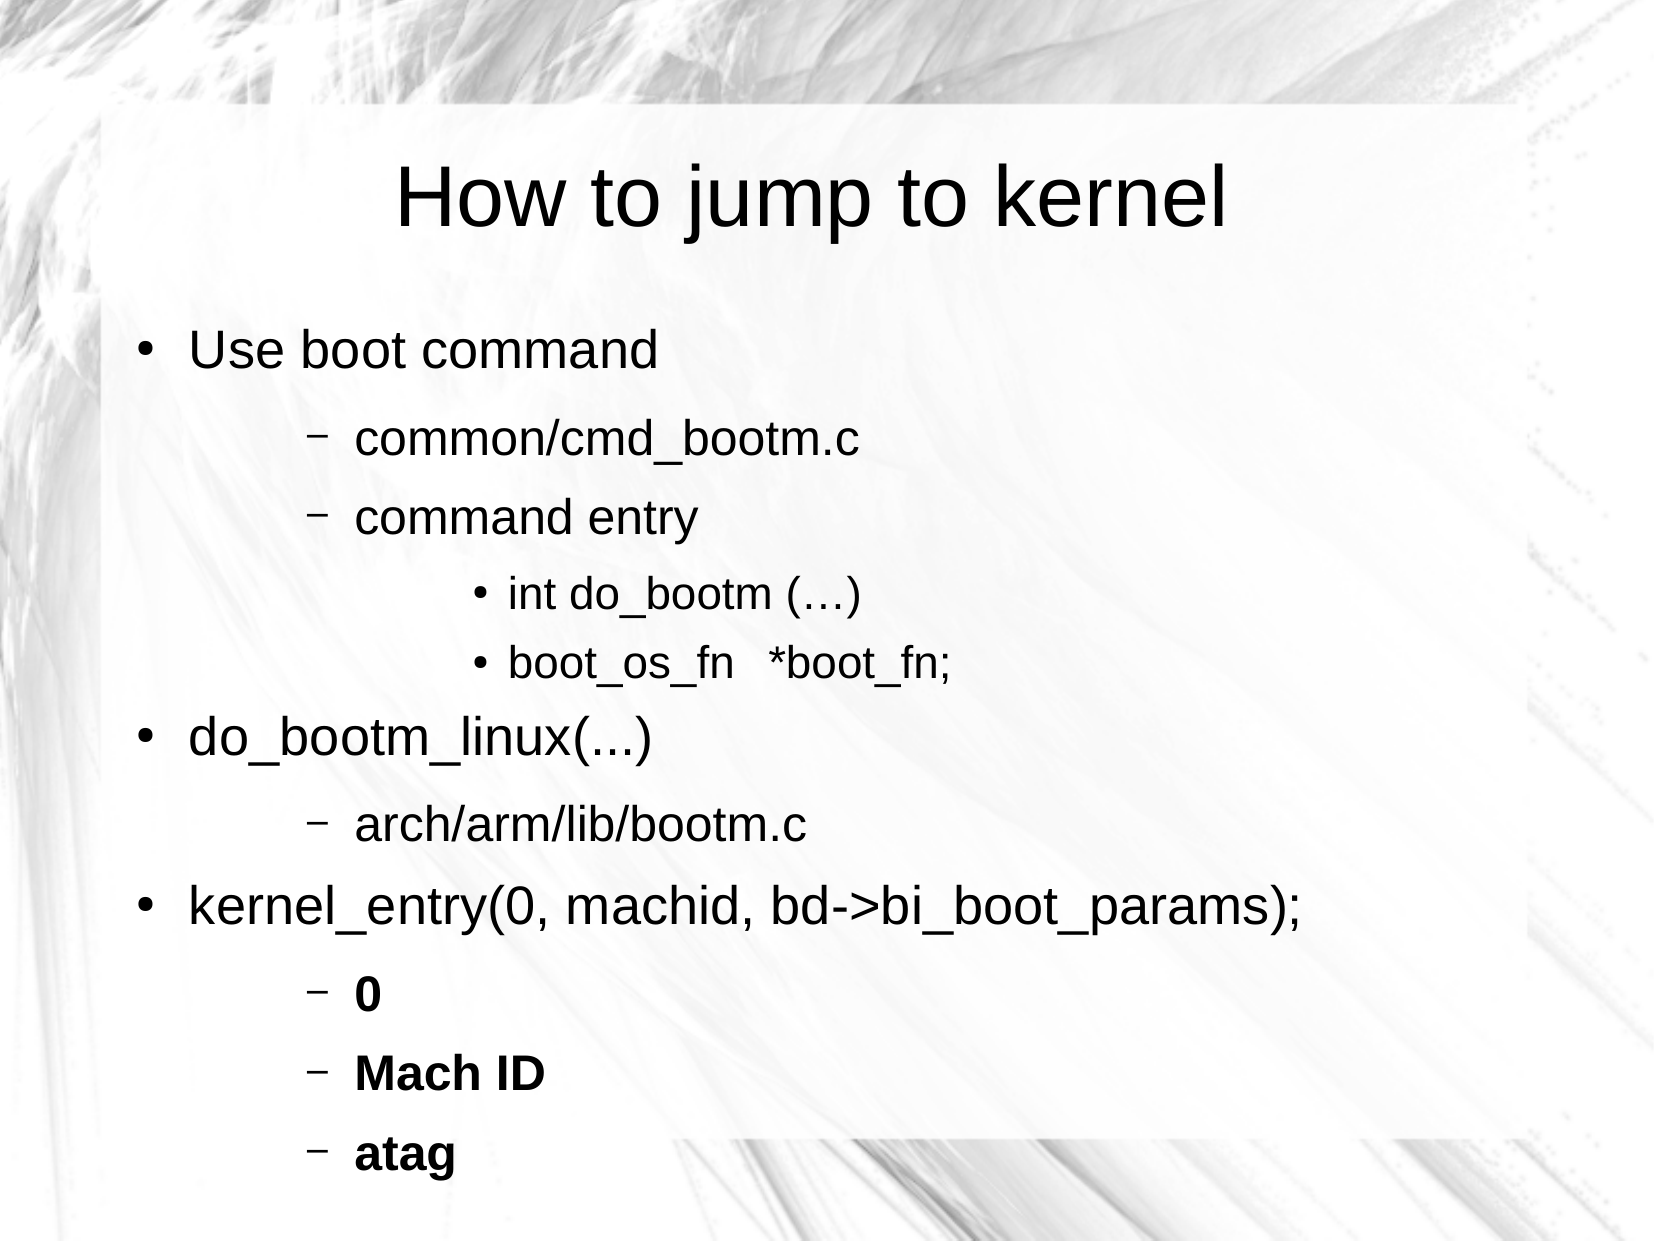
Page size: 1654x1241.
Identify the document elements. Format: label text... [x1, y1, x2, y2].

picture [0, 0, 1654, 1241]
title How to jump to kernel [118, 112, 1506, 281]
list Use boot command common/cmd_bootm.c command entry int do_bootm (…) boot_os_fn *boot_fn; do_bootm_linux(...) arch/arm/lib/bootm.c kernel_entry(0, machid, bd->bi_boot_params); 0 Mach ID atag [118, 319, 1571, 1181]
